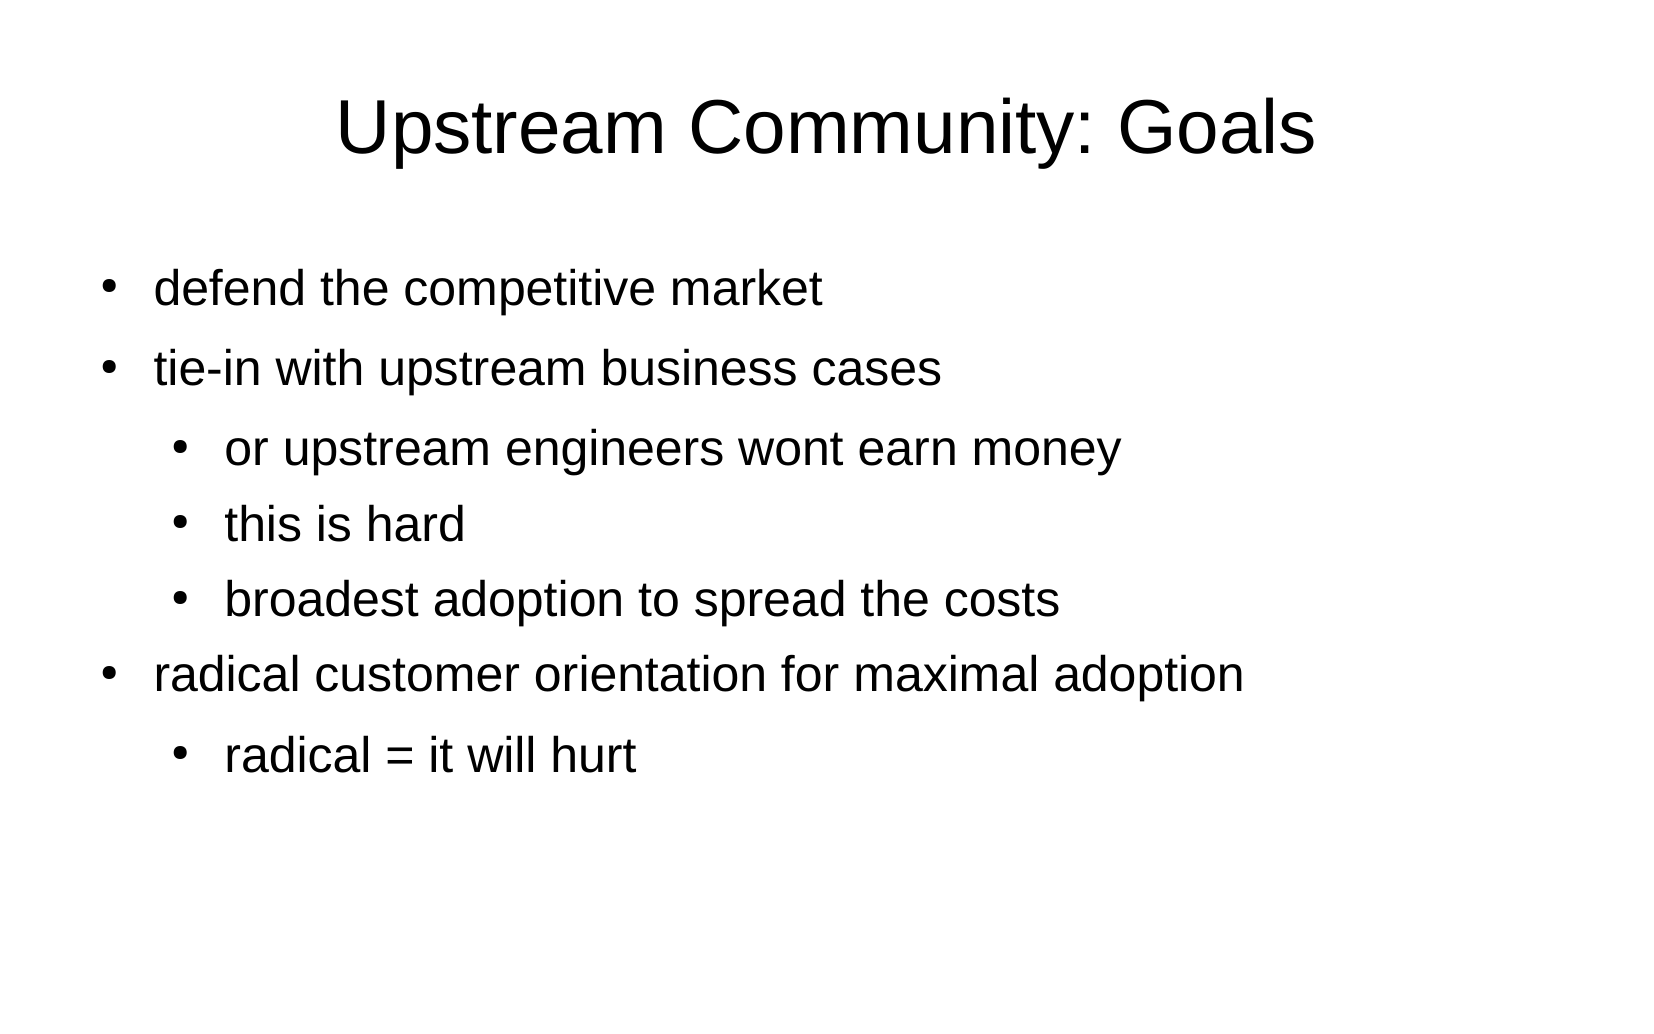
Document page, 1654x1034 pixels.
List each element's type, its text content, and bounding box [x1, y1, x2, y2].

title Upstream Community: Goals [82, 41, 1571, 214]
list defend the competitive market tie-in with upstream business cases or upstream engineers wont earn money this is hard broadest adoption to spread the costs radical customer orientation for maximal adoption radical = it will hurt [82, 259, 1571, 981]
